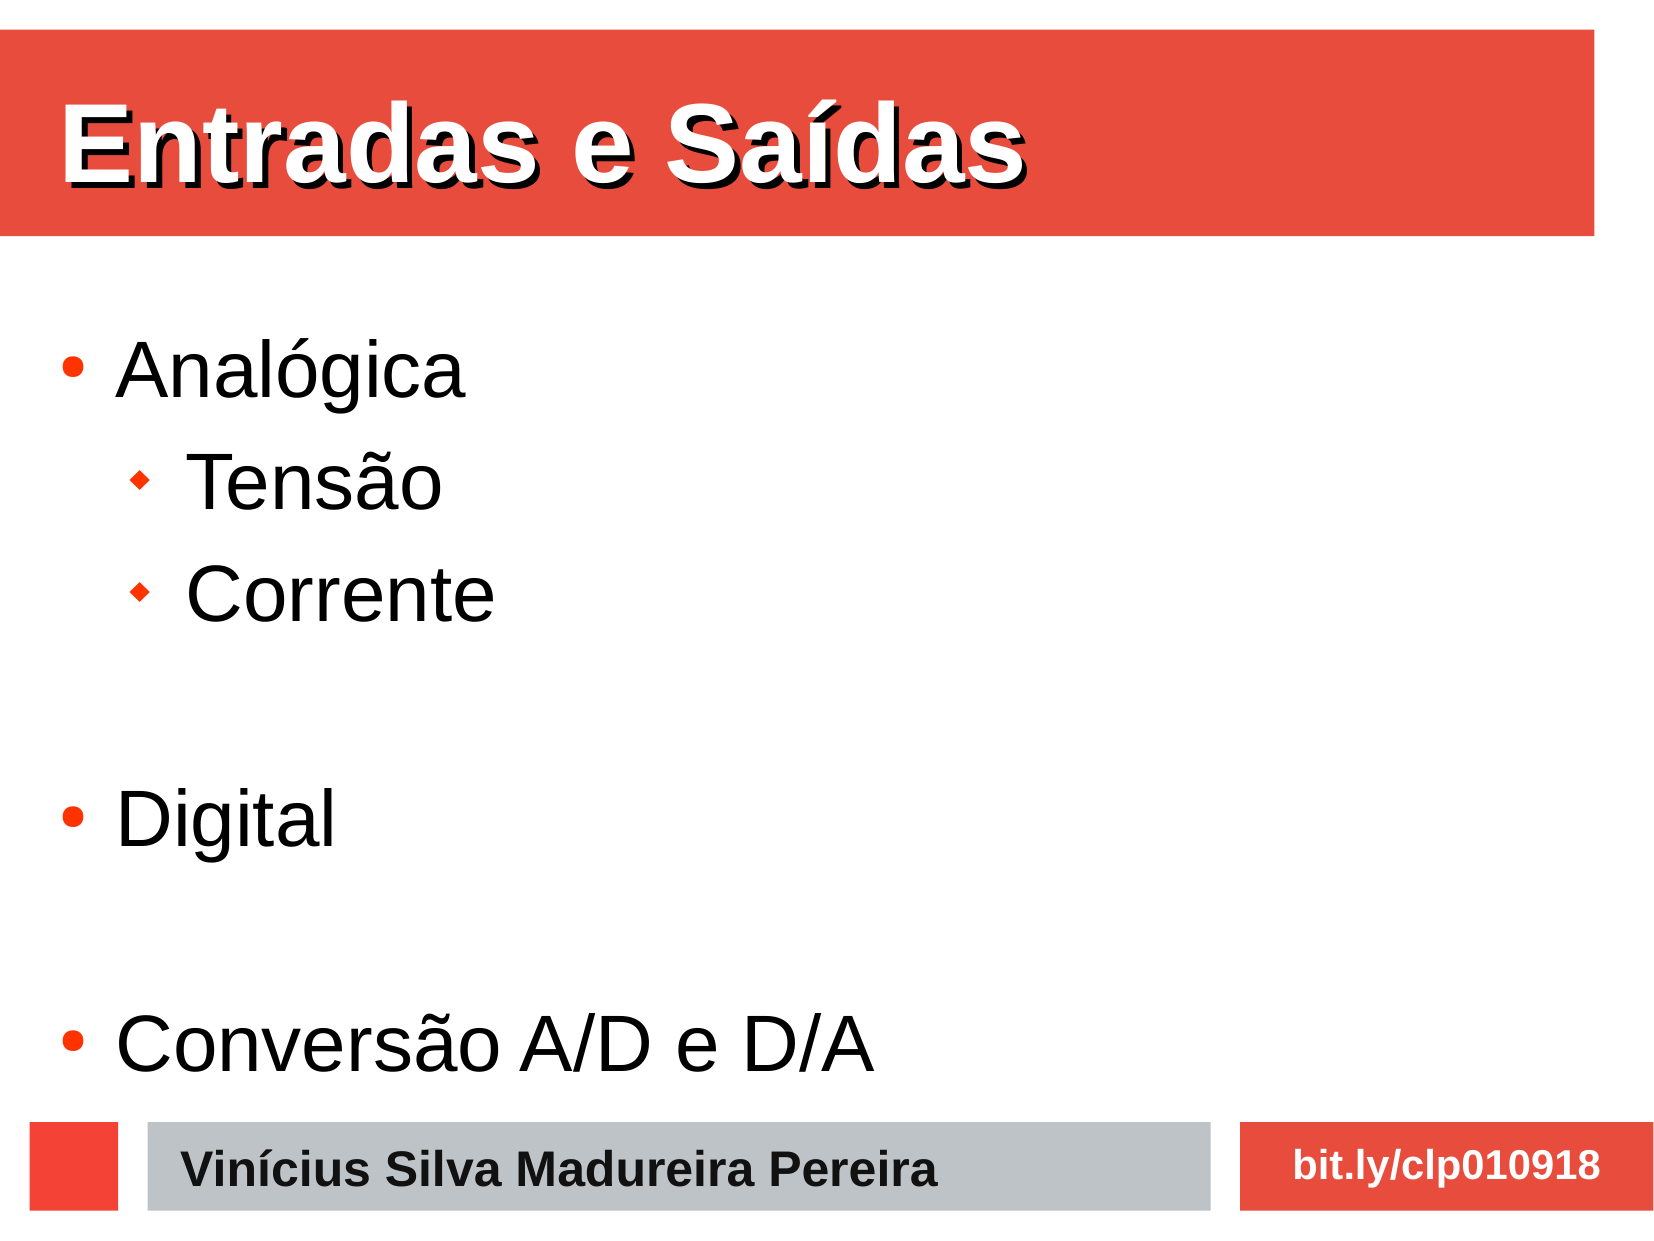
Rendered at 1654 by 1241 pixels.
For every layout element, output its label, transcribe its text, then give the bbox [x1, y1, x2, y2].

text_box Vinícius Silva Madureira Pereira [165, 1133, 1170, 1205]
list Analógica Tensão Corrente Digital Conversão A/D e D/A [59, 324, 1565, 1093]
title Entradas e Saídas [59, 59, 1595, 207]
text_box bit.ly/clp010918 [1228, 1133, 1654, 1205]
